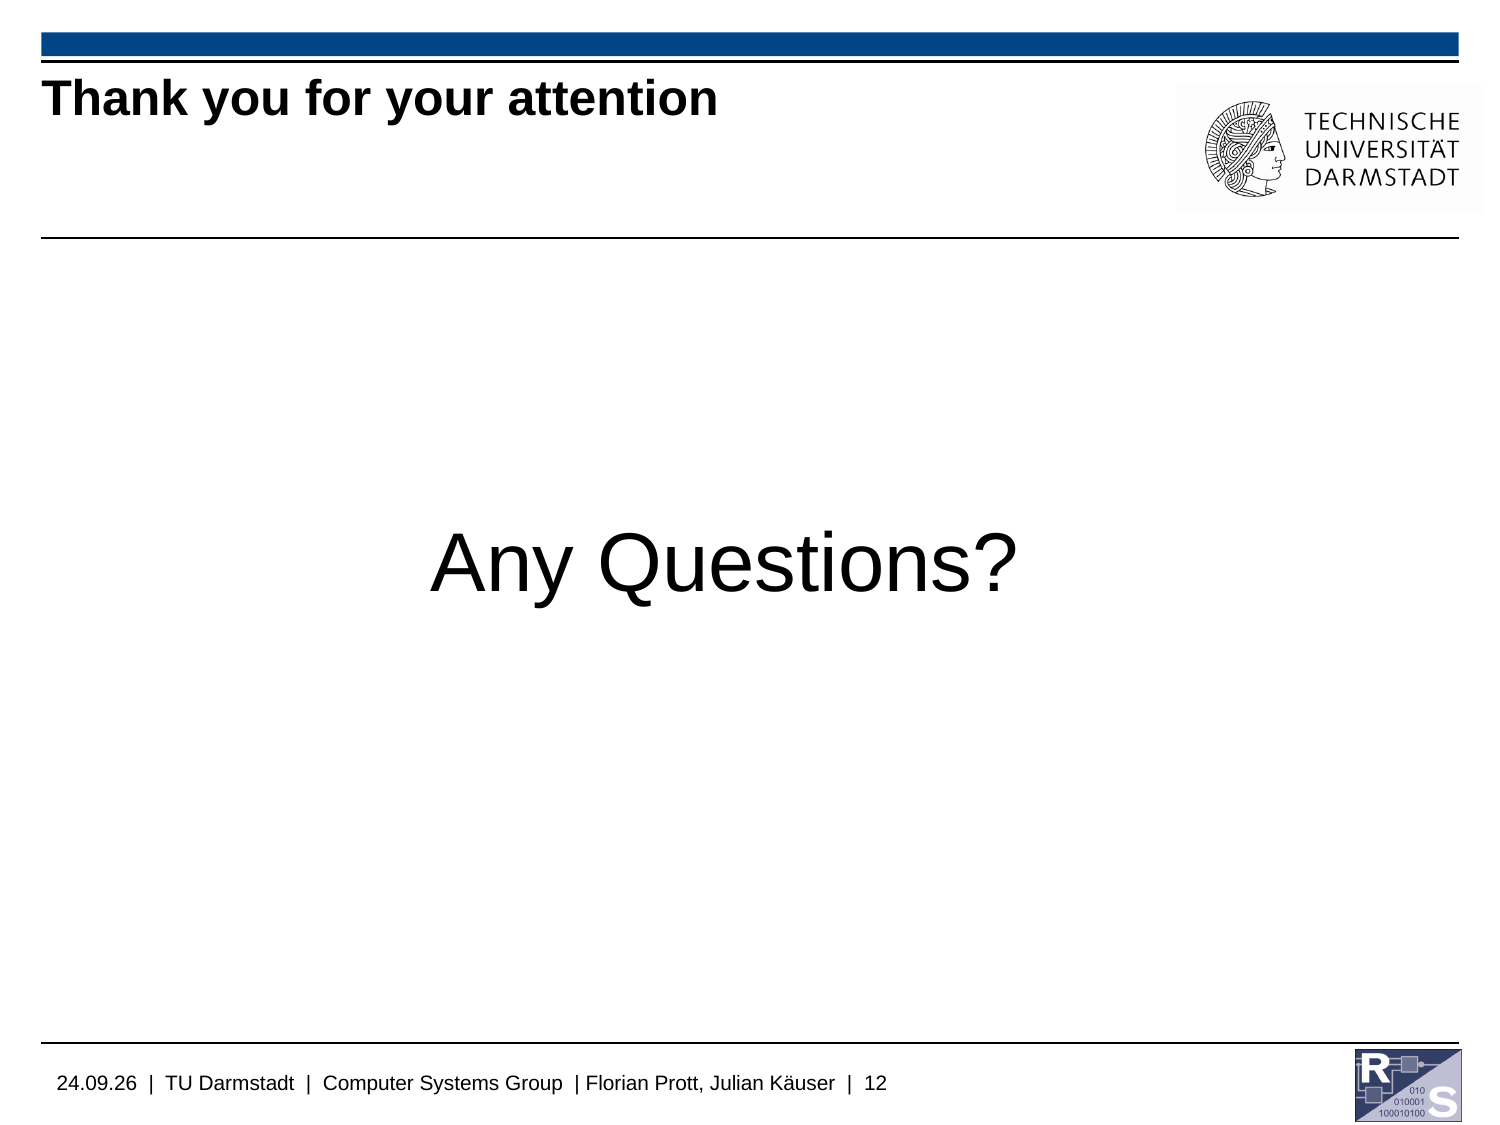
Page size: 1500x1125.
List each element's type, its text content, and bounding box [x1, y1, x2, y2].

picture [1355, 1049, 1462, 1122]
title Thank you for your attention [41, 22, 1131, 174]
text_box Any Questions? [415, 508, 1085, 617]
